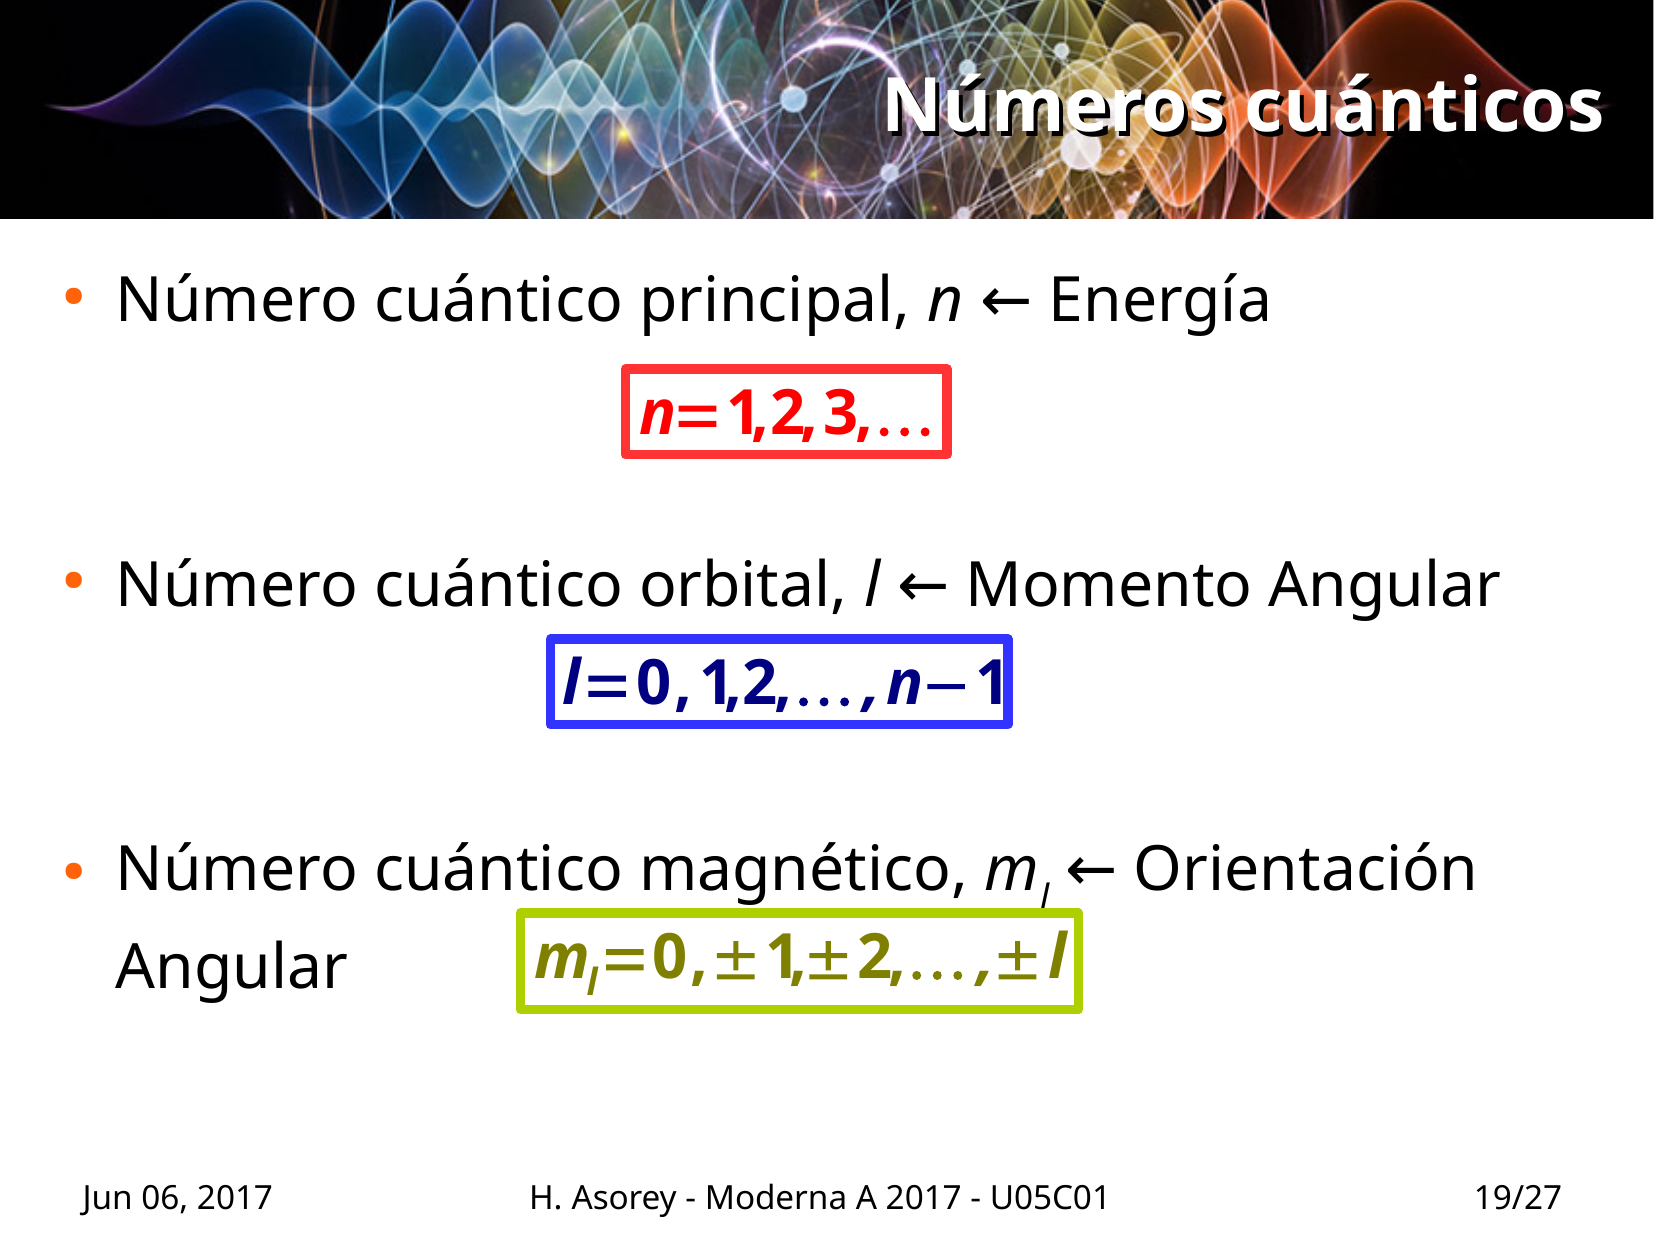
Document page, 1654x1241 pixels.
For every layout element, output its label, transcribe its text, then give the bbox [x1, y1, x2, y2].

picture [0, 0, 1654, 219]
chart [525, 917, 1074, 1006]
title Números cuánticos [45, 15, 1606, 191]
chart [555, 643, 1004, 721]
chart [630, 373, 943, 451]
list Número cuántico principal, n ← Energía Número cuántico orbital, l ← Momento Angular Número cuántico magnético, ml ← Orientación Angular [45, 255, 1606, 1156]
